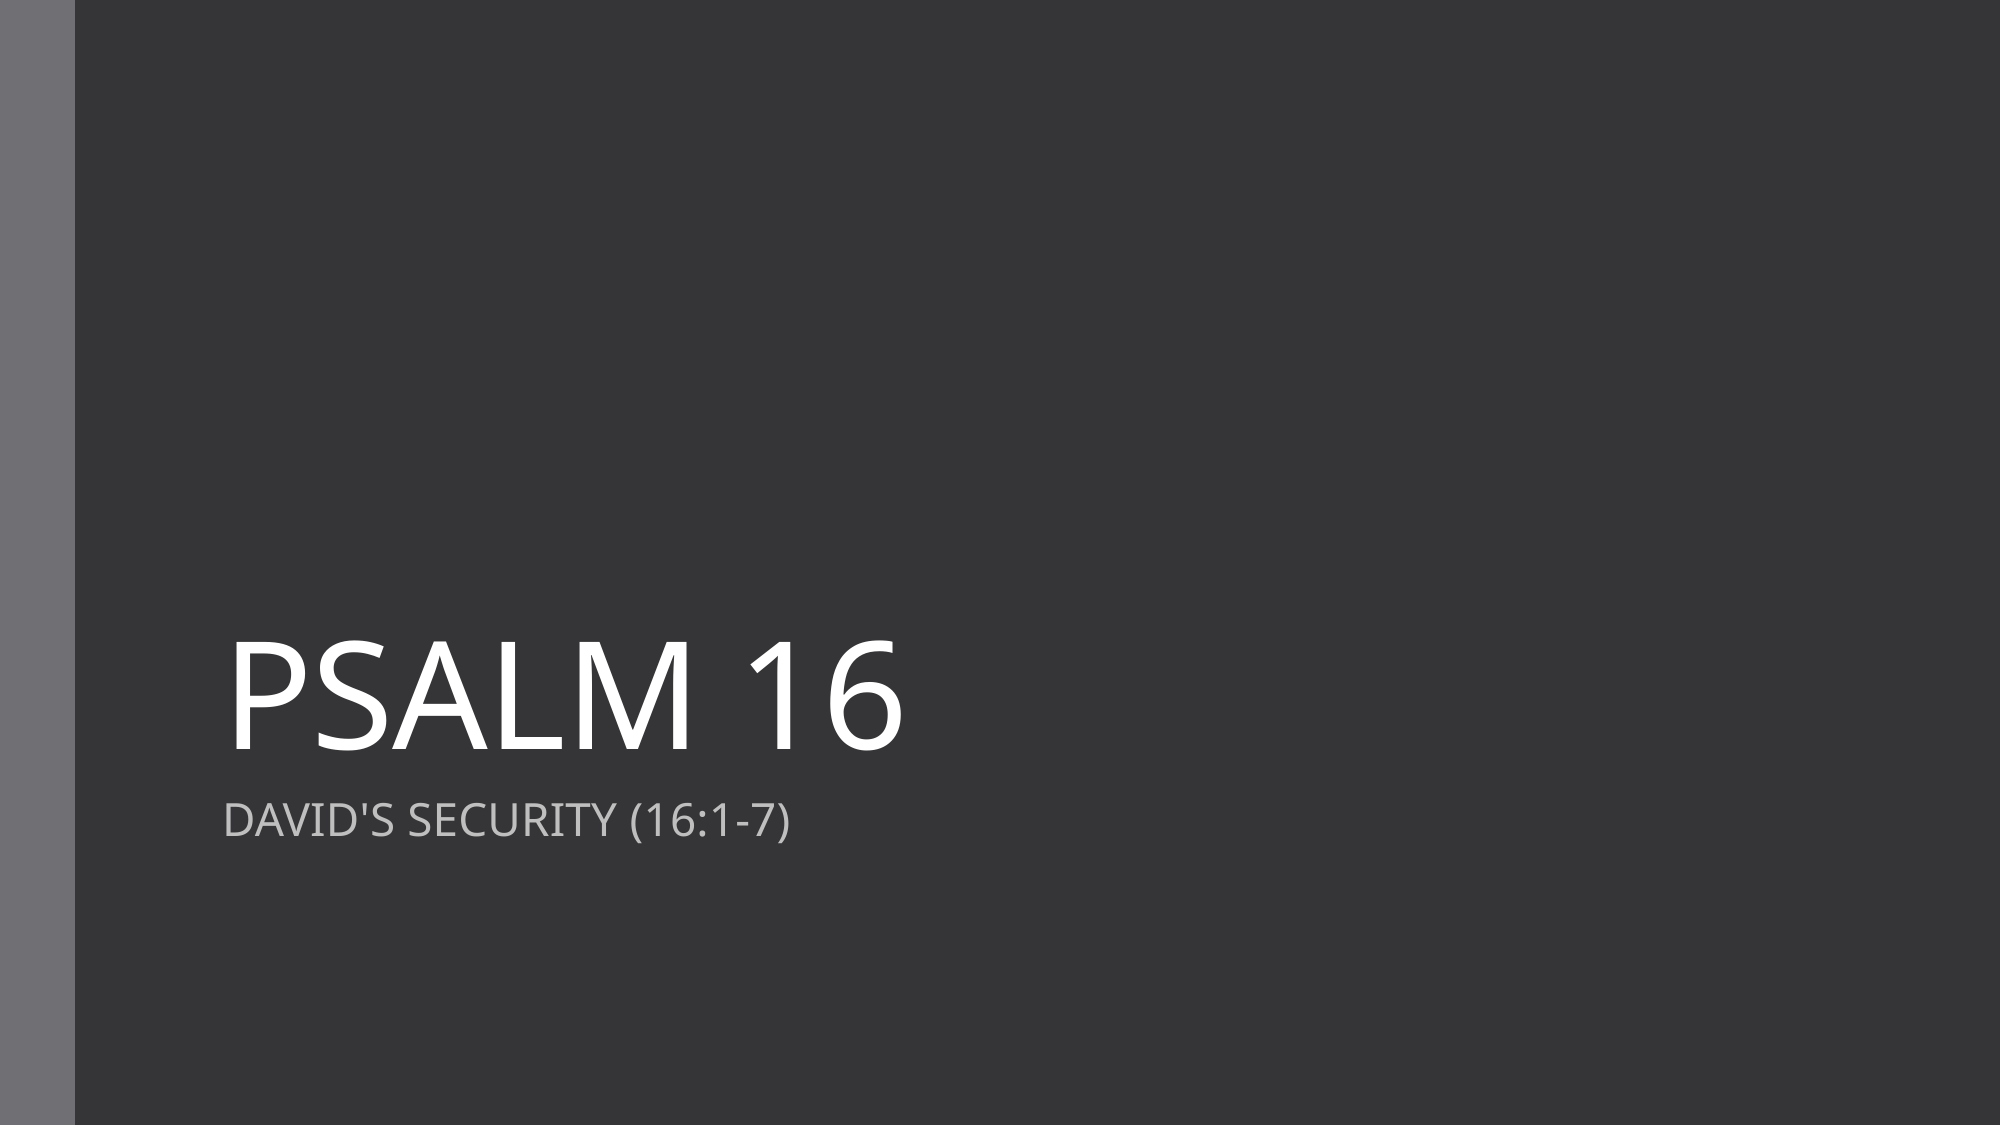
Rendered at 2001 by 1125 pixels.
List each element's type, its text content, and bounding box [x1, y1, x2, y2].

subtitle DAVID'S SECURITY (16:1-7) [206, 787, 1752, 1066]
title PSALM 16 [206, 124, 1752, 787]
